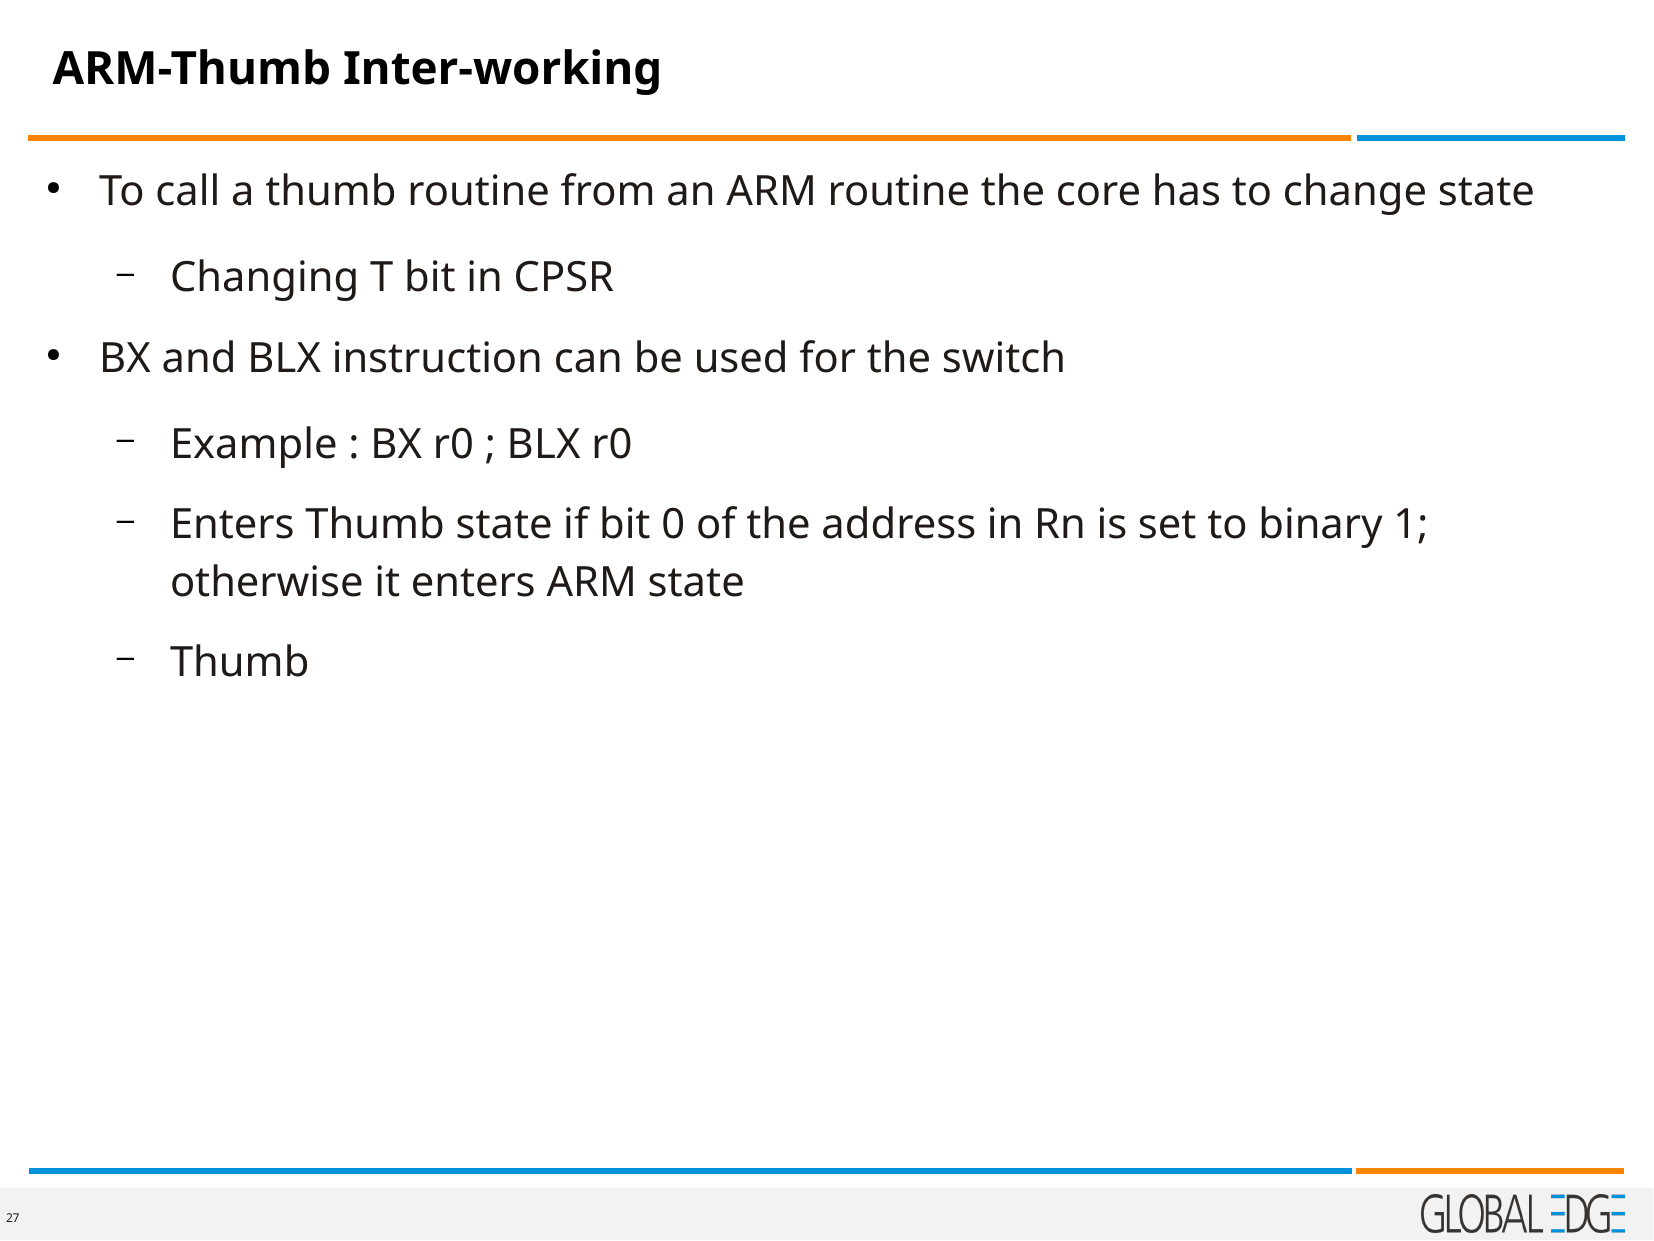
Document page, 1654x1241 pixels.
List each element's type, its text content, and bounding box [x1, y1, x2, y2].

list To call a thumb routine from an ARM routine the core has to change state Changing T bit in CPSR BX and BLX instruction can be used for the switch Example : BX r0 ; BLX r0 Enters Thumb state if bit 0 of the address in Rn is set to binary 1; otherwise it enters ARM state Thumb [28, 160, 1625, 1153]
picture [1421, 1194, 1625, 1233]
title ARM-Thumb Inter-working [17, 18, 1499, 115]
